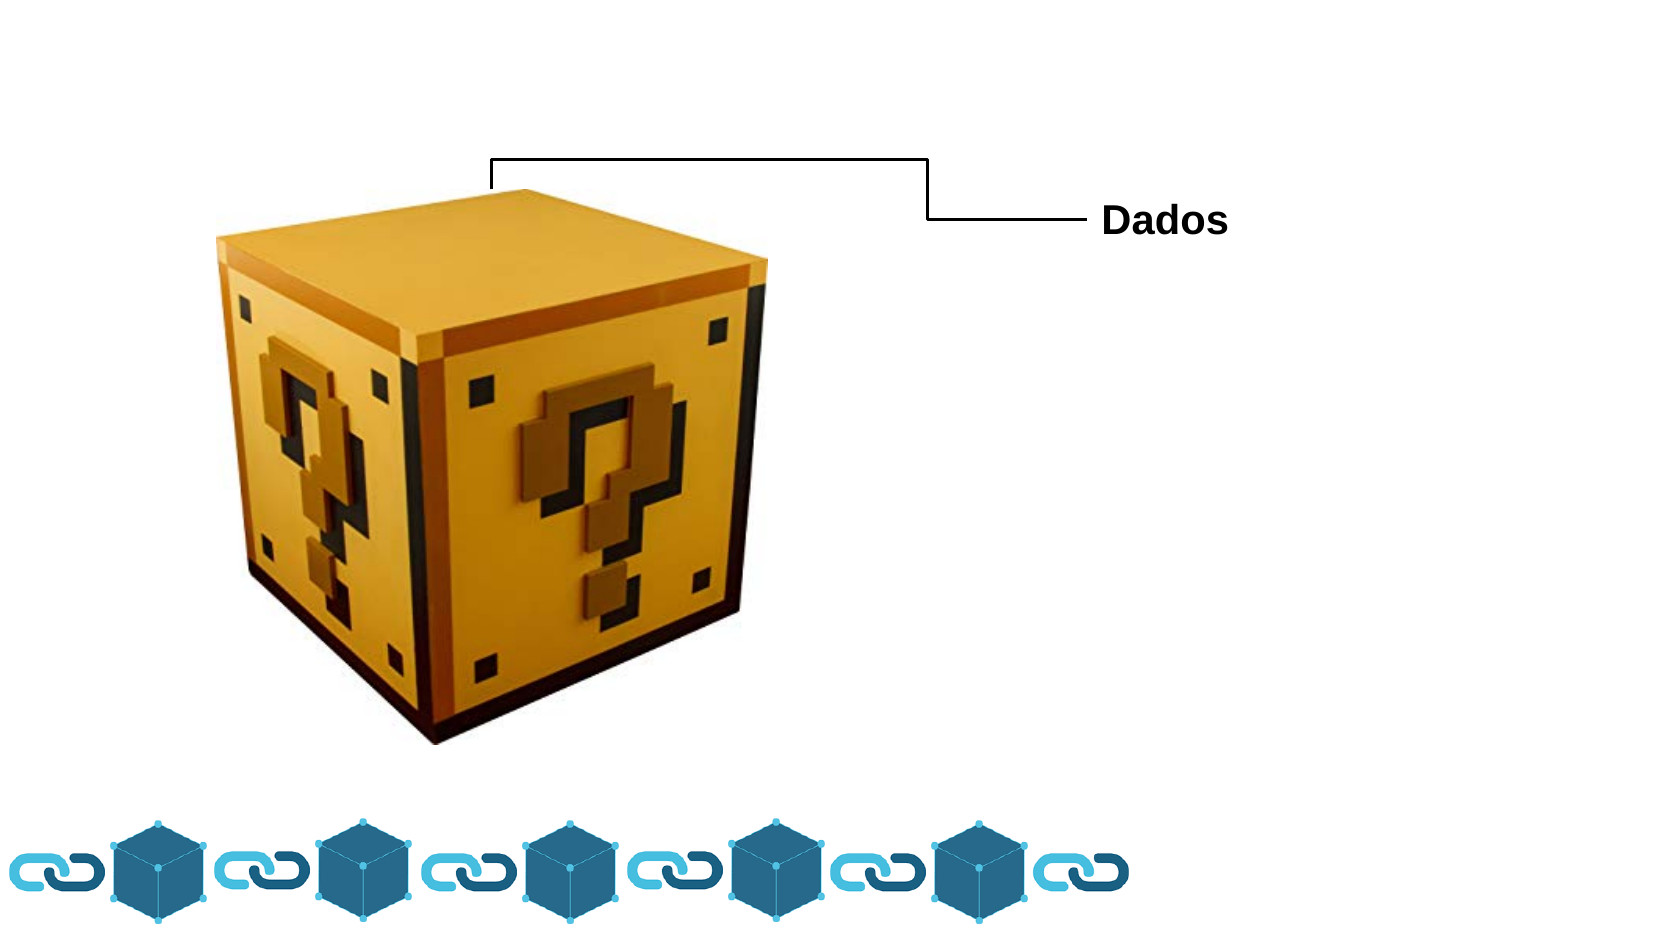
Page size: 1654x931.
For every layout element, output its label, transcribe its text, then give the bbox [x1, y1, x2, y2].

picture [4, 814, 1134, 928]
text_box Dados [1086, 188, 1244, 244]
picture [216, 189, 768, 745]
